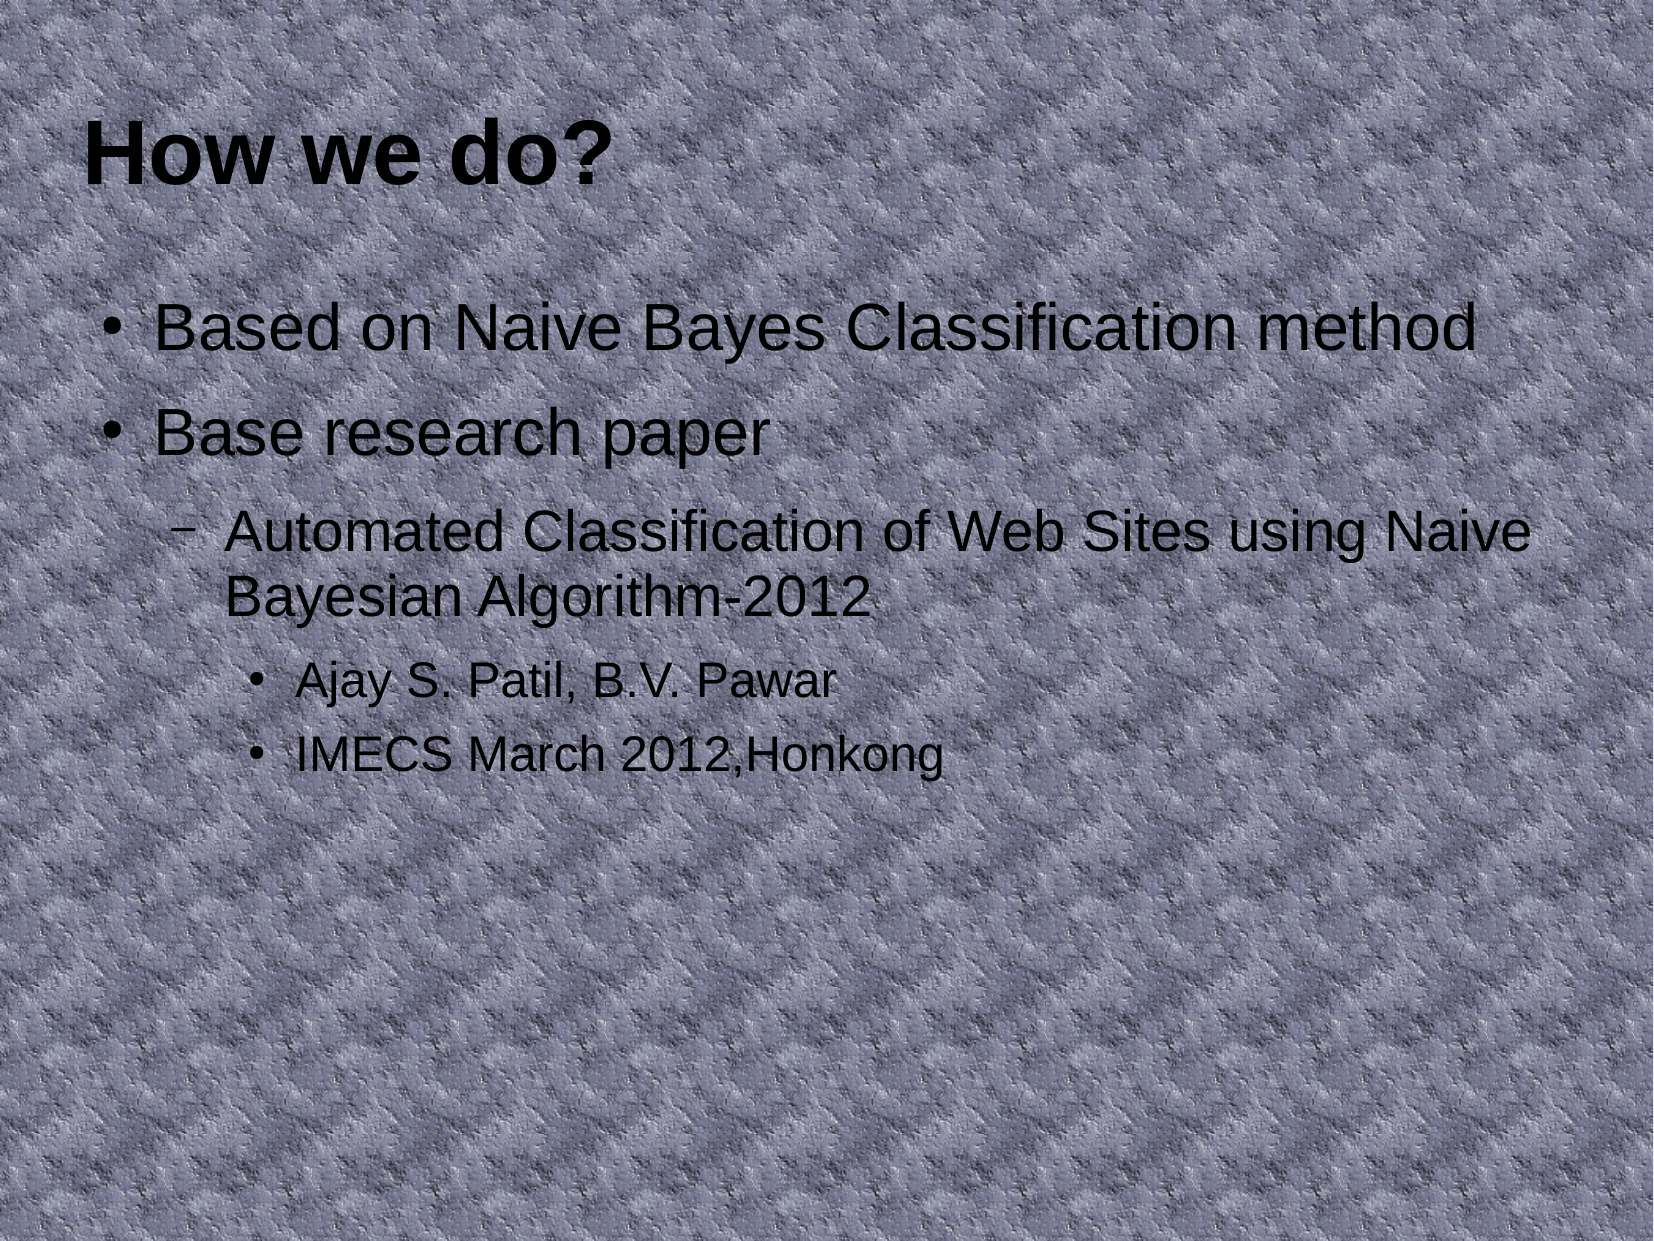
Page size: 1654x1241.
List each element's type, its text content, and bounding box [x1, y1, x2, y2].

picture [0, 0, 1654, 1241]
list Based on Naive Bayes Classification method Base research paper Automated Classification of Web Sites using Naive Bayesian Algorithm-2012 Ajay S. Patil, B.V. Pawar IMECS March 2012,Honkong [82, 290, 1571, 1010]
title How we do? [82, 49, 1571, 257]
